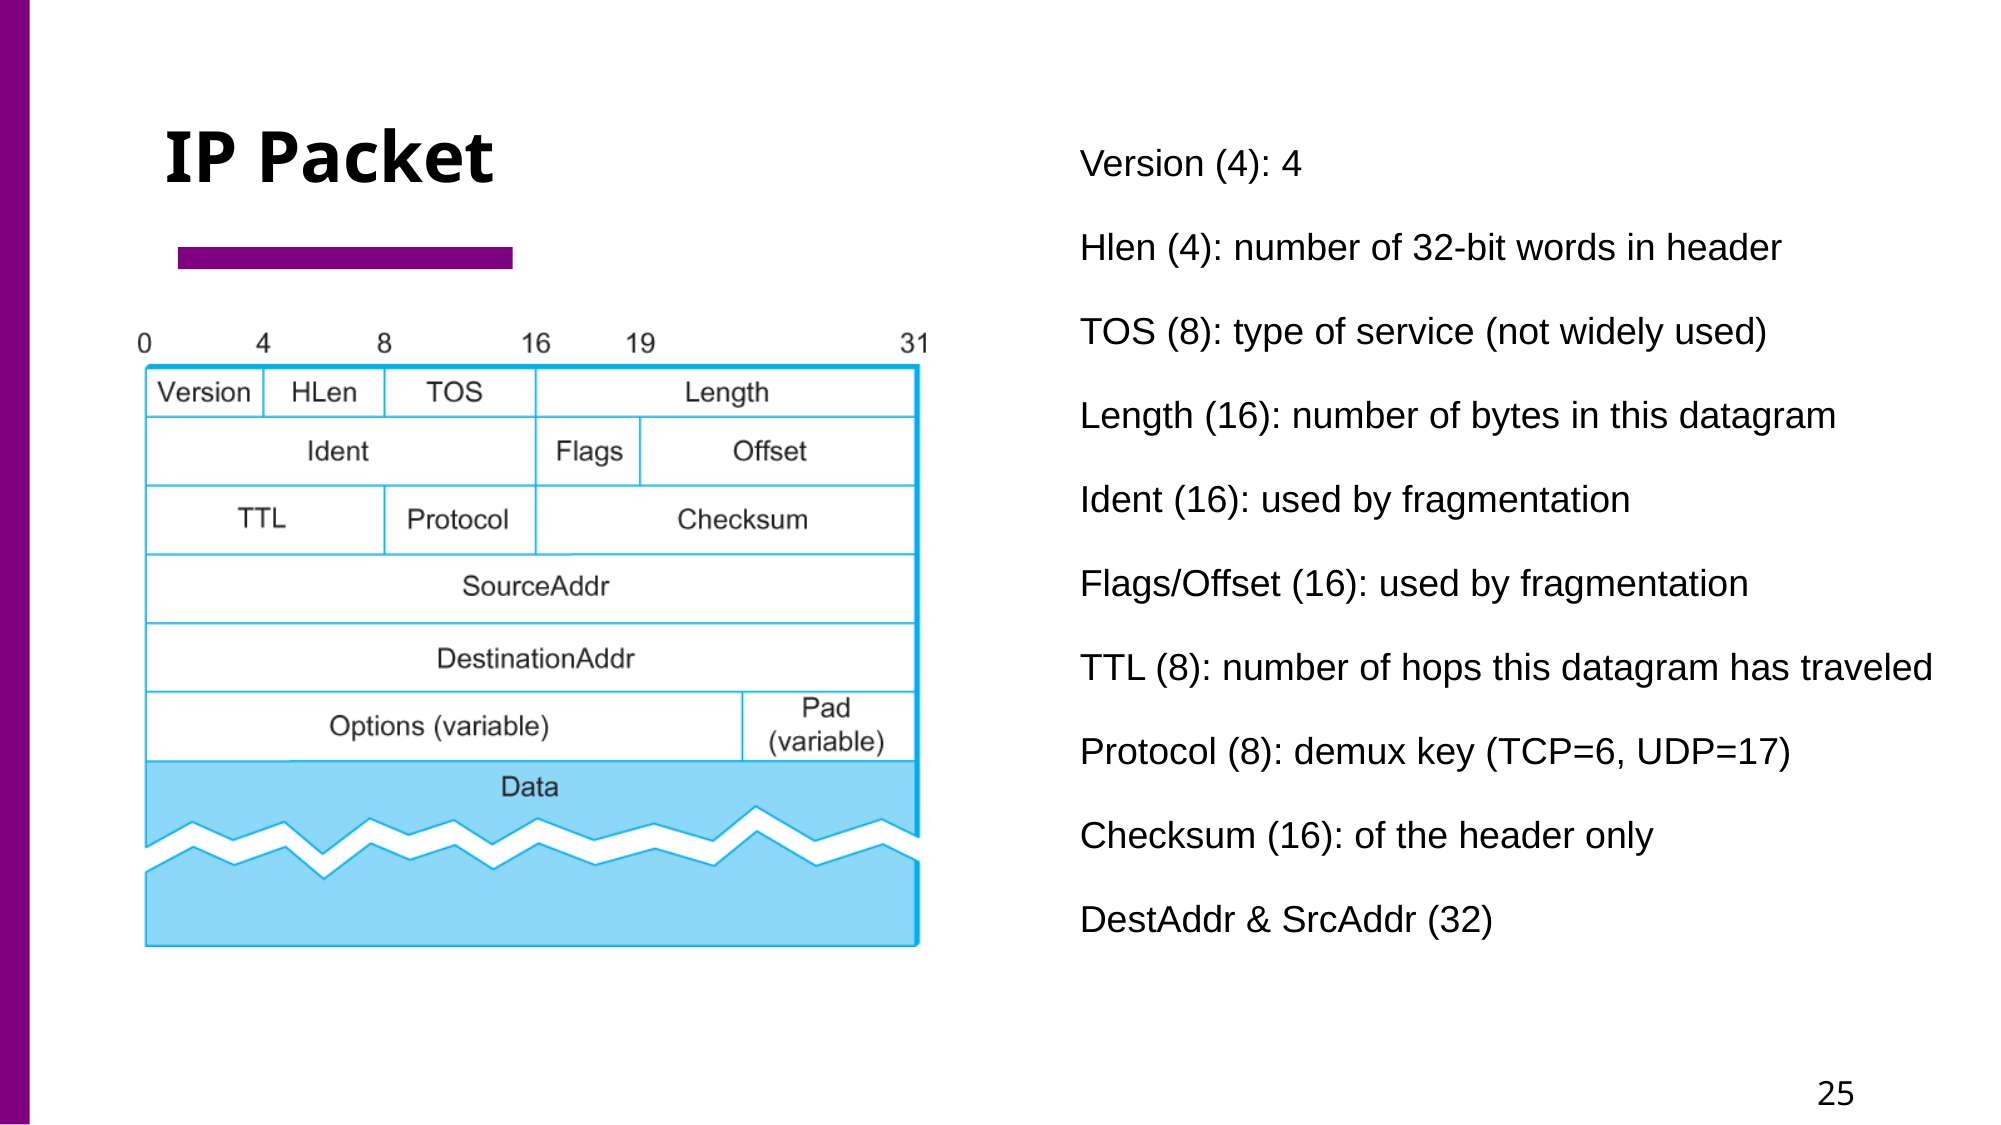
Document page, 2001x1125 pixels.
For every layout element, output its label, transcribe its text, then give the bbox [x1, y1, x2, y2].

picture [137, 329, 931, 947]
text_box IP Packet [151, 0, 1849, 212]
text_box Version (4): 4 Hlen (4): number of 32-bit words in header TOS (8): type of service (not widely used) Length (16): number of bytes in this datagram Ident (16): used by fragmentation Flags/Offset (16): used by fragmentation TTL (8): number of hops this datagram has traveled Protocol (8): demux key (TCP=6, UDP=17) Checksum (16): of the header only DestAddr & SrcAddr (32) [1065, 135, 1949, 1125]
